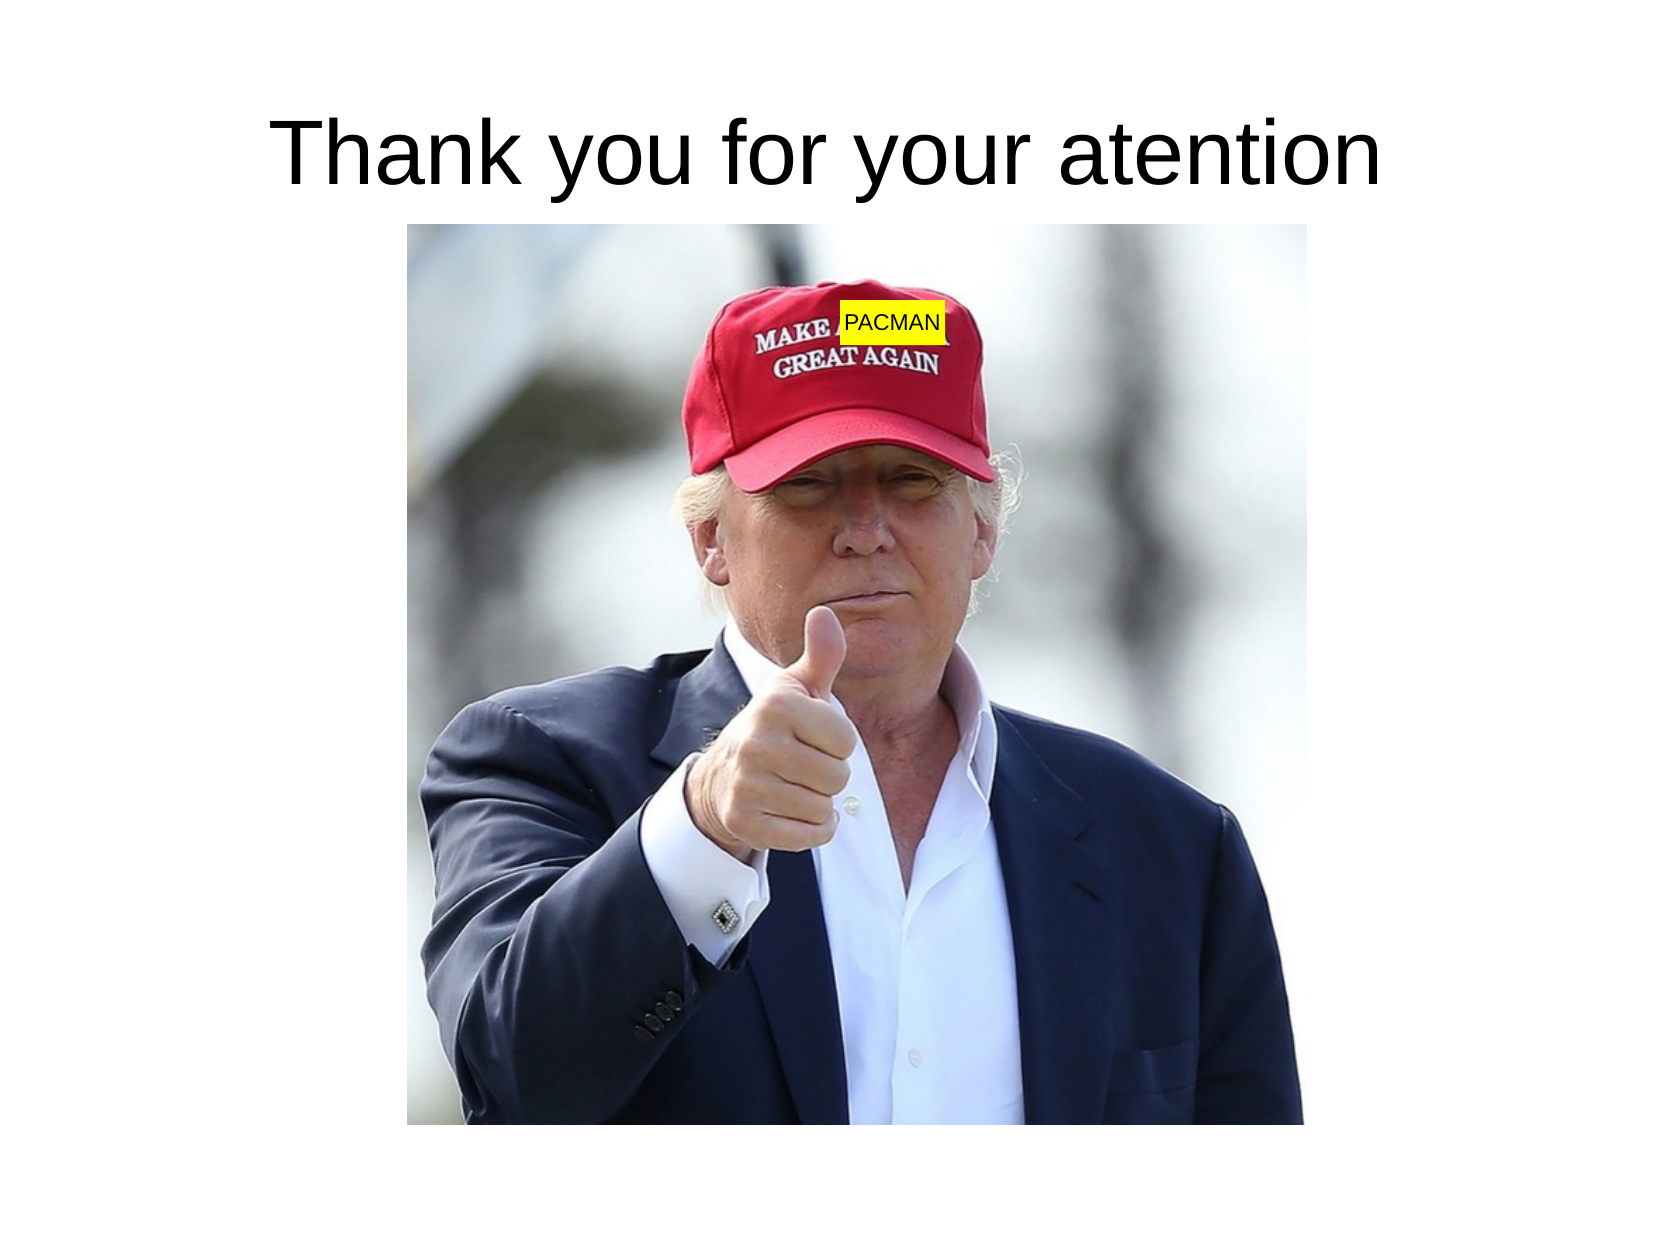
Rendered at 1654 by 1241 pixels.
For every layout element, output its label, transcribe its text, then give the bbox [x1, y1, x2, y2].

picture [407, 224, 1307, 1125]
text_box PACMAN [840, 300, 946, 346]
title Thank you for your atention [82, 49, 1571, 257]
